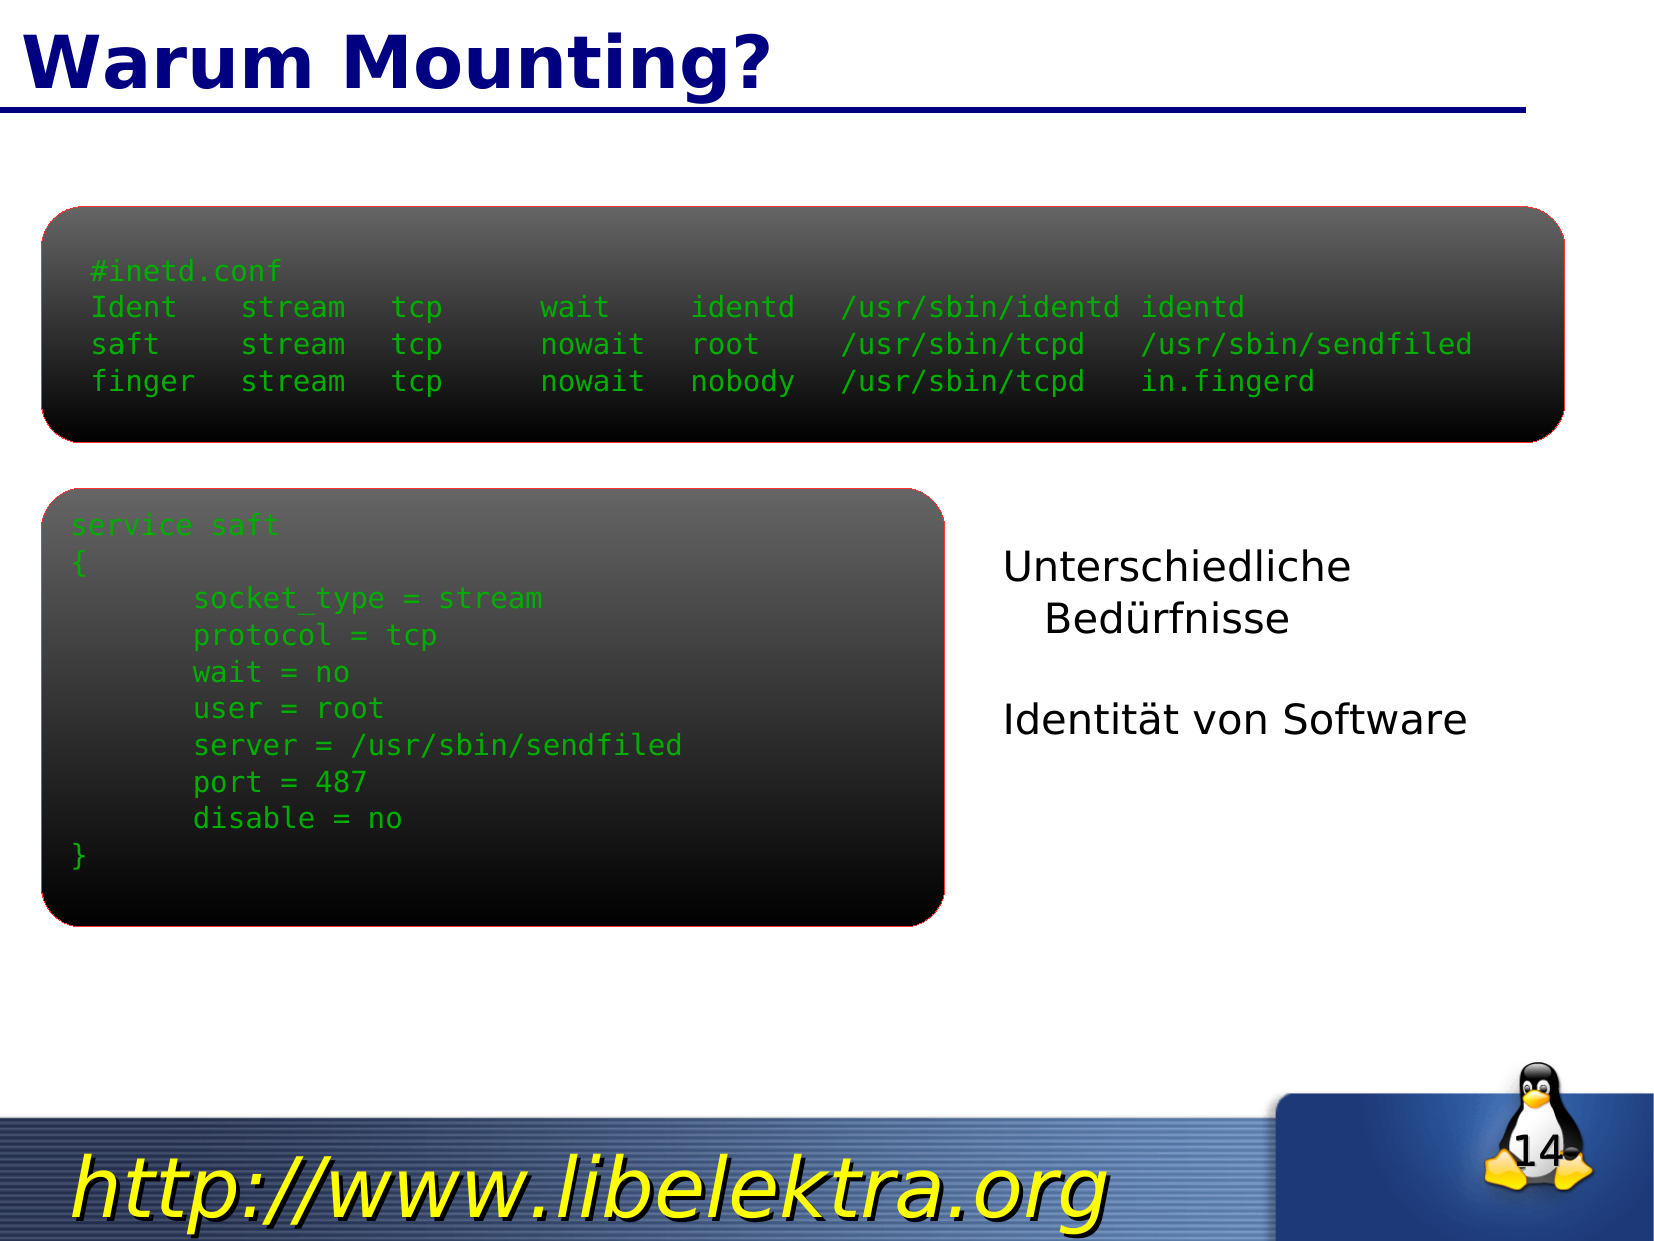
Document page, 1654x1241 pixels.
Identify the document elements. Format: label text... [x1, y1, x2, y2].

text_box [916, 489, 945, 926]
text_box [41, 489, 70, 926]
list Unterschiedliche Bedürfnisse Identität von Software [987, 531, 1595, 850]
picture [0, 1061, 1654, 1241]
text_box #inetd.conf Ident stream tcp wait identd /usr/sbin/identd identd saft stream tcp nowait root /usr/sbin/tcpd /usr/sbin/sendfiled finger stream tcp nowait nobody /usr/sbin/tcpd in.fingerd [90, 252, 1516, 397]
text_box [41, 206, 1565, 443]
text_box <Nummer> [1312, 1122, 1566, 1178]
text_box service saft { socket_type = stream protocol = tcp wait = no user = root server = /usr/sbin/sendfiled port = 487 disable = no } [70, 470, 916, 945]
text_box Warum Mounting? [21, 14, 1611, 111]
